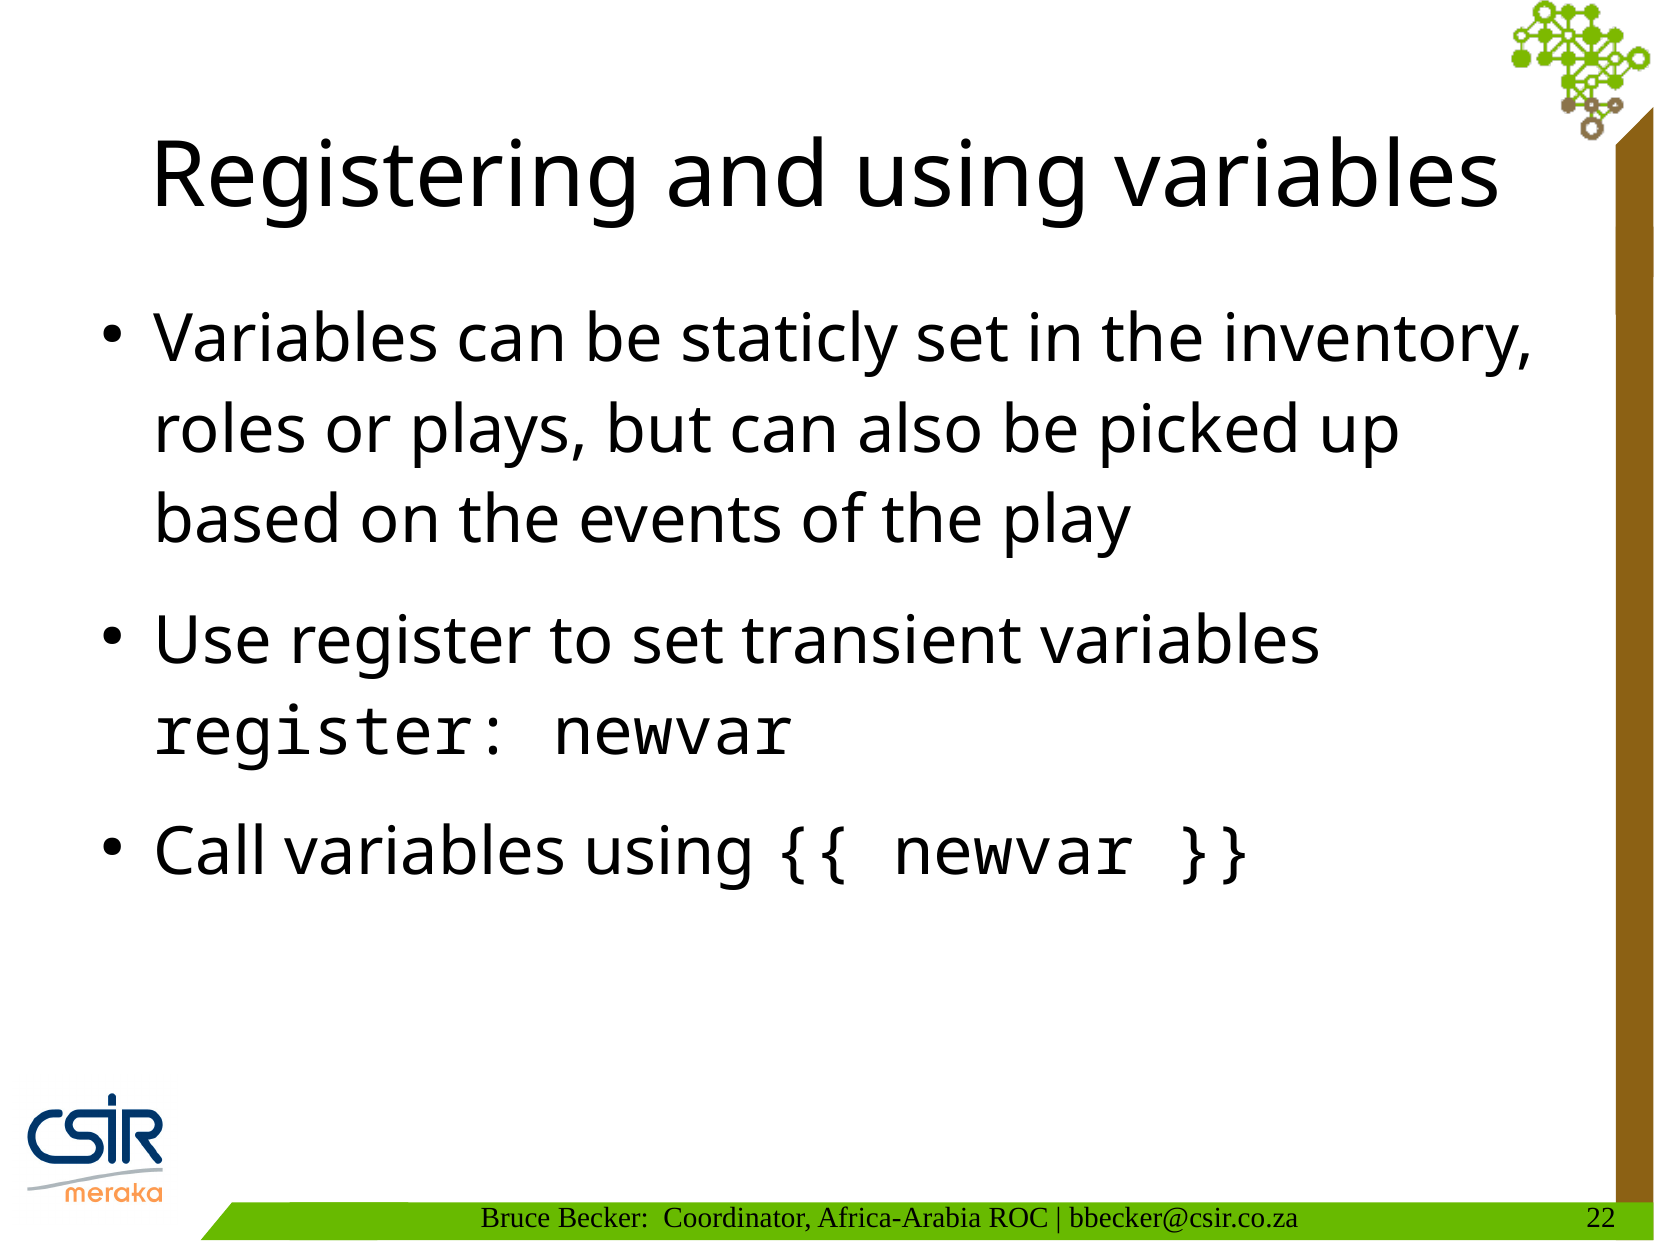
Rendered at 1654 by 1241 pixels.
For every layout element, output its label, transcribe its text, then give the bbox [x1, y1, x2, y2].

picture [1503, 0, 1654, 144]
title Registering and using variables [82, 67, 1571, 275]
picture [12, 1074, 178, 1225]
list Variables can be staticly set in the inventory, roles or plays, but can also be picked up based on the events of the play Use register to set transient variables register: newvar Call variables using {{ newvar }} [82, 290, 1571, 1010]
